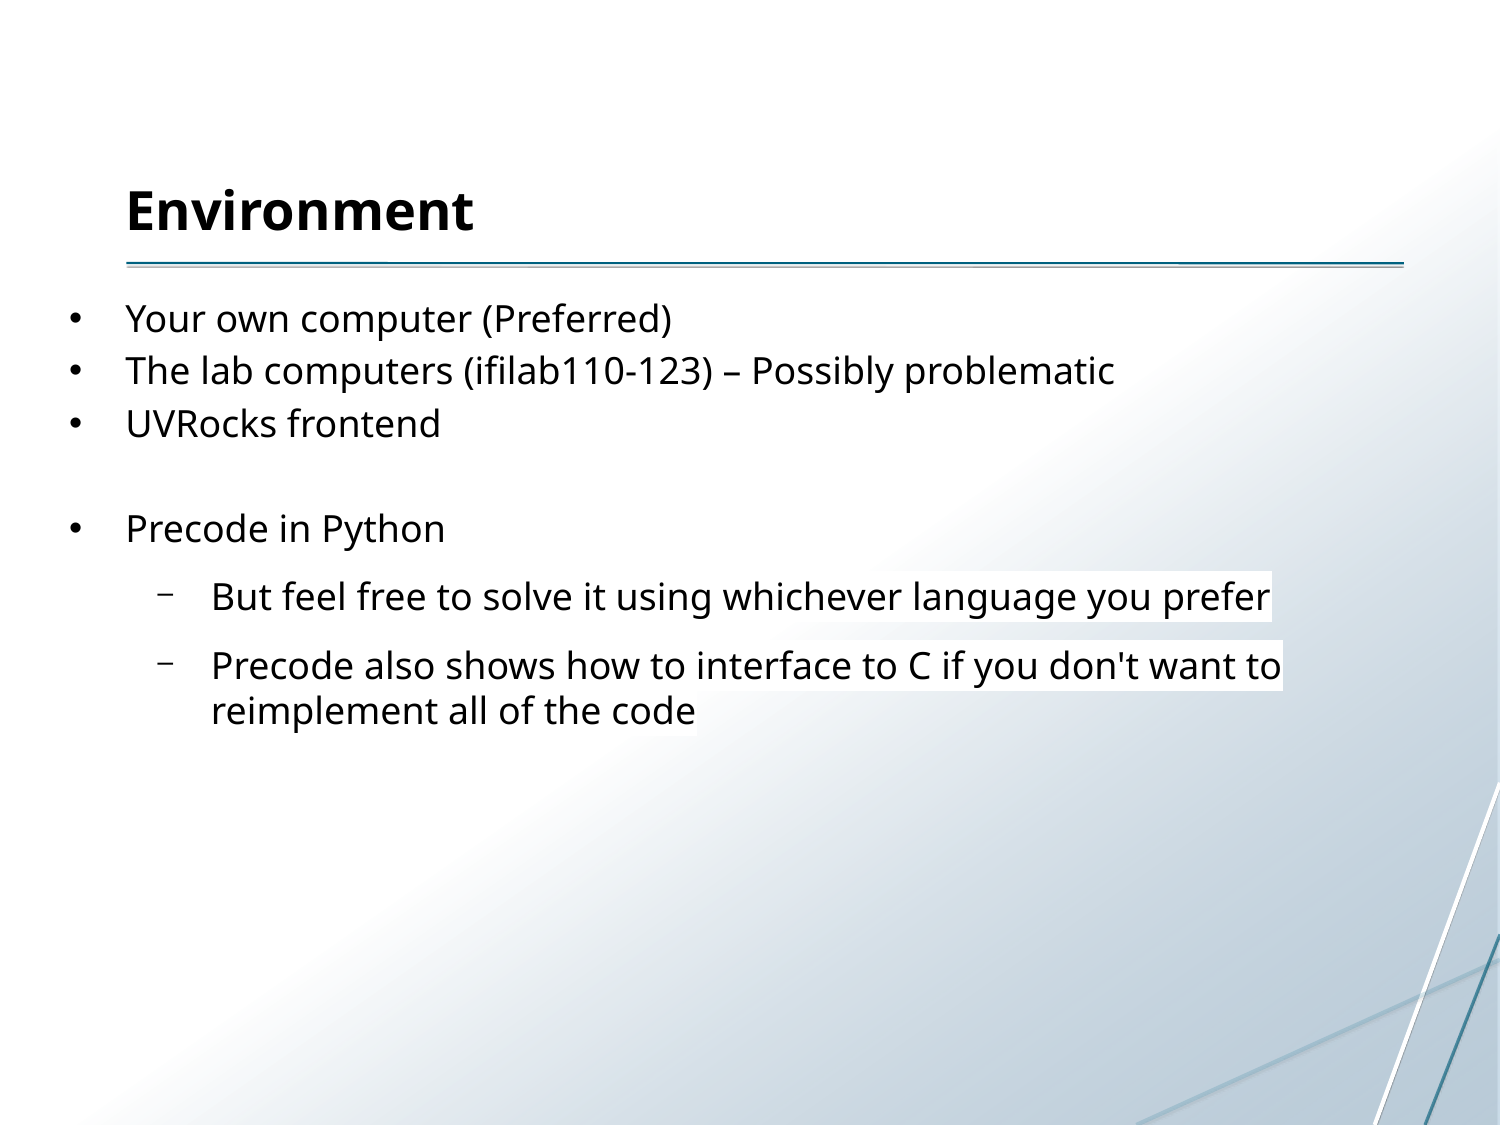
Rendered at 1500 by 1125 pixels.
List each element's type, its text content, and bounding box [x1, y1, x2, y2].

title Environment [109, 49, 1403, 249]
list Your own computer (Preferred) The lab computers (ifilab110-123) – Possibly problematic UVRocks frontend Precode in Python But feel free to solve it using whichever language you prefer Precode also shows how to interface to C if you don't want to reimplement all of the code [54, 287, 1404, 1005]
